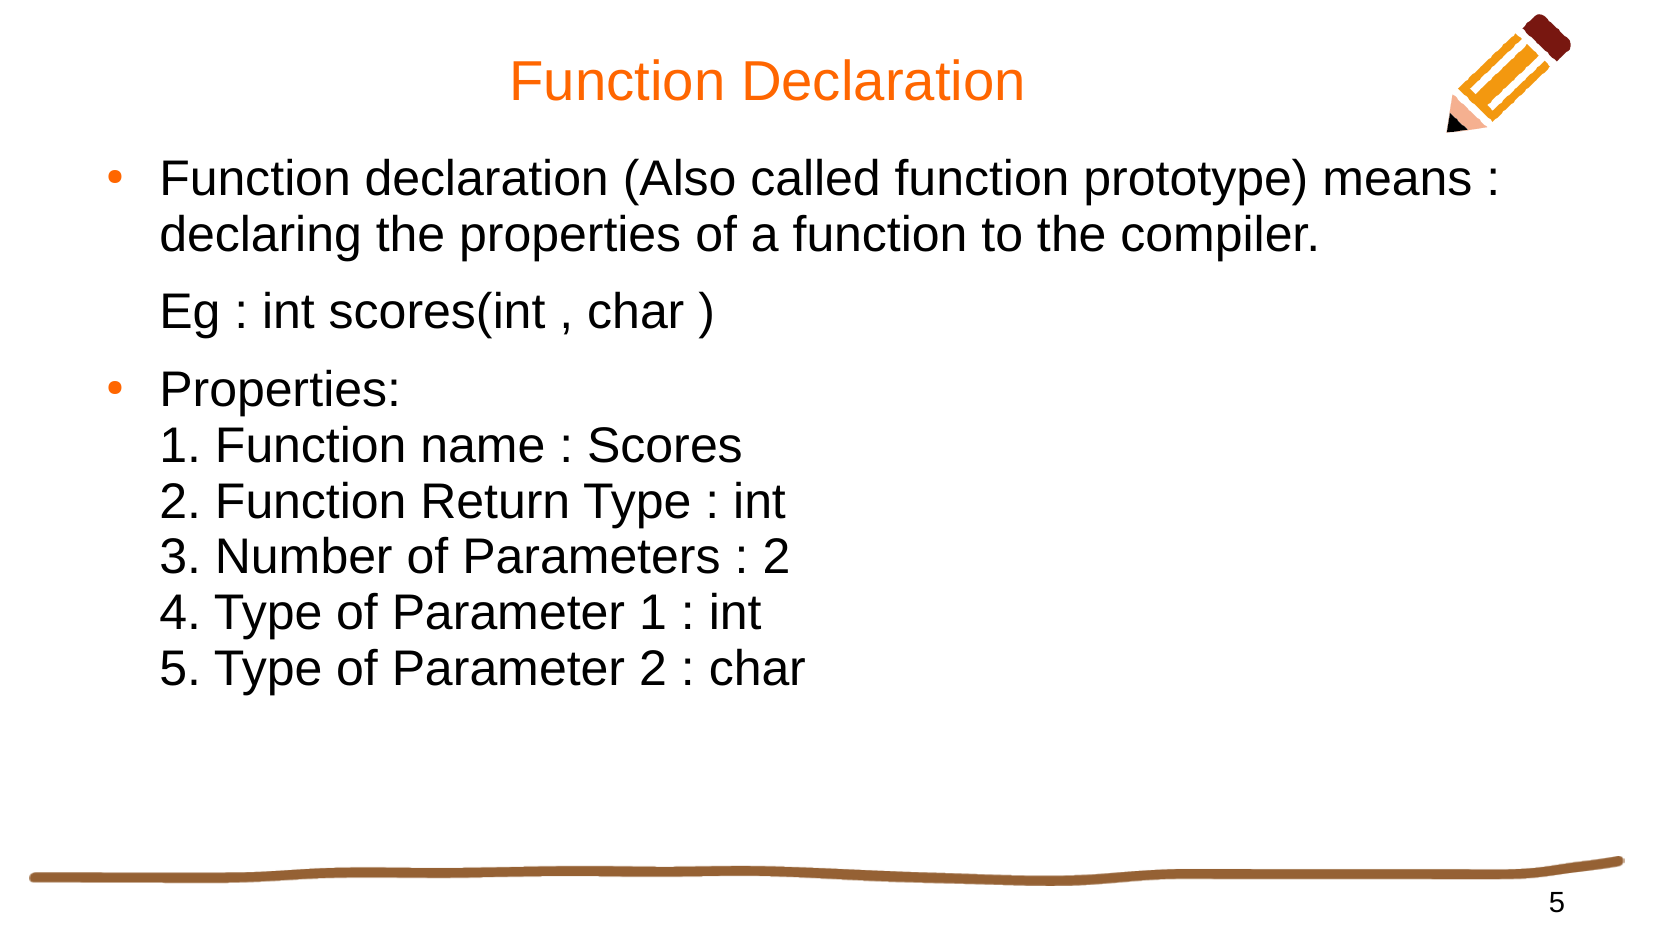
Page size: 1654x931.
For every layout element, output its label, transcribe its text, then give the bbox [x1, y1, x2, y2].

list Function declaration (Also called function prototype) means : declaring the properties of a function to the compiler. Eg : int scores(int , char ) Properties: 1. Function name : Scores 2. Function Return Type : int 3. Number of Parameters : 2 4. Type of Parameter 1 : int 5. Type of Parameter 2 : char [88, 150, 1538, 800]
title Function Declaration [88, 29, 1447, 133]
picture [1446, 14, 1571, 133]
picture [29, 856, 1625, 886]
